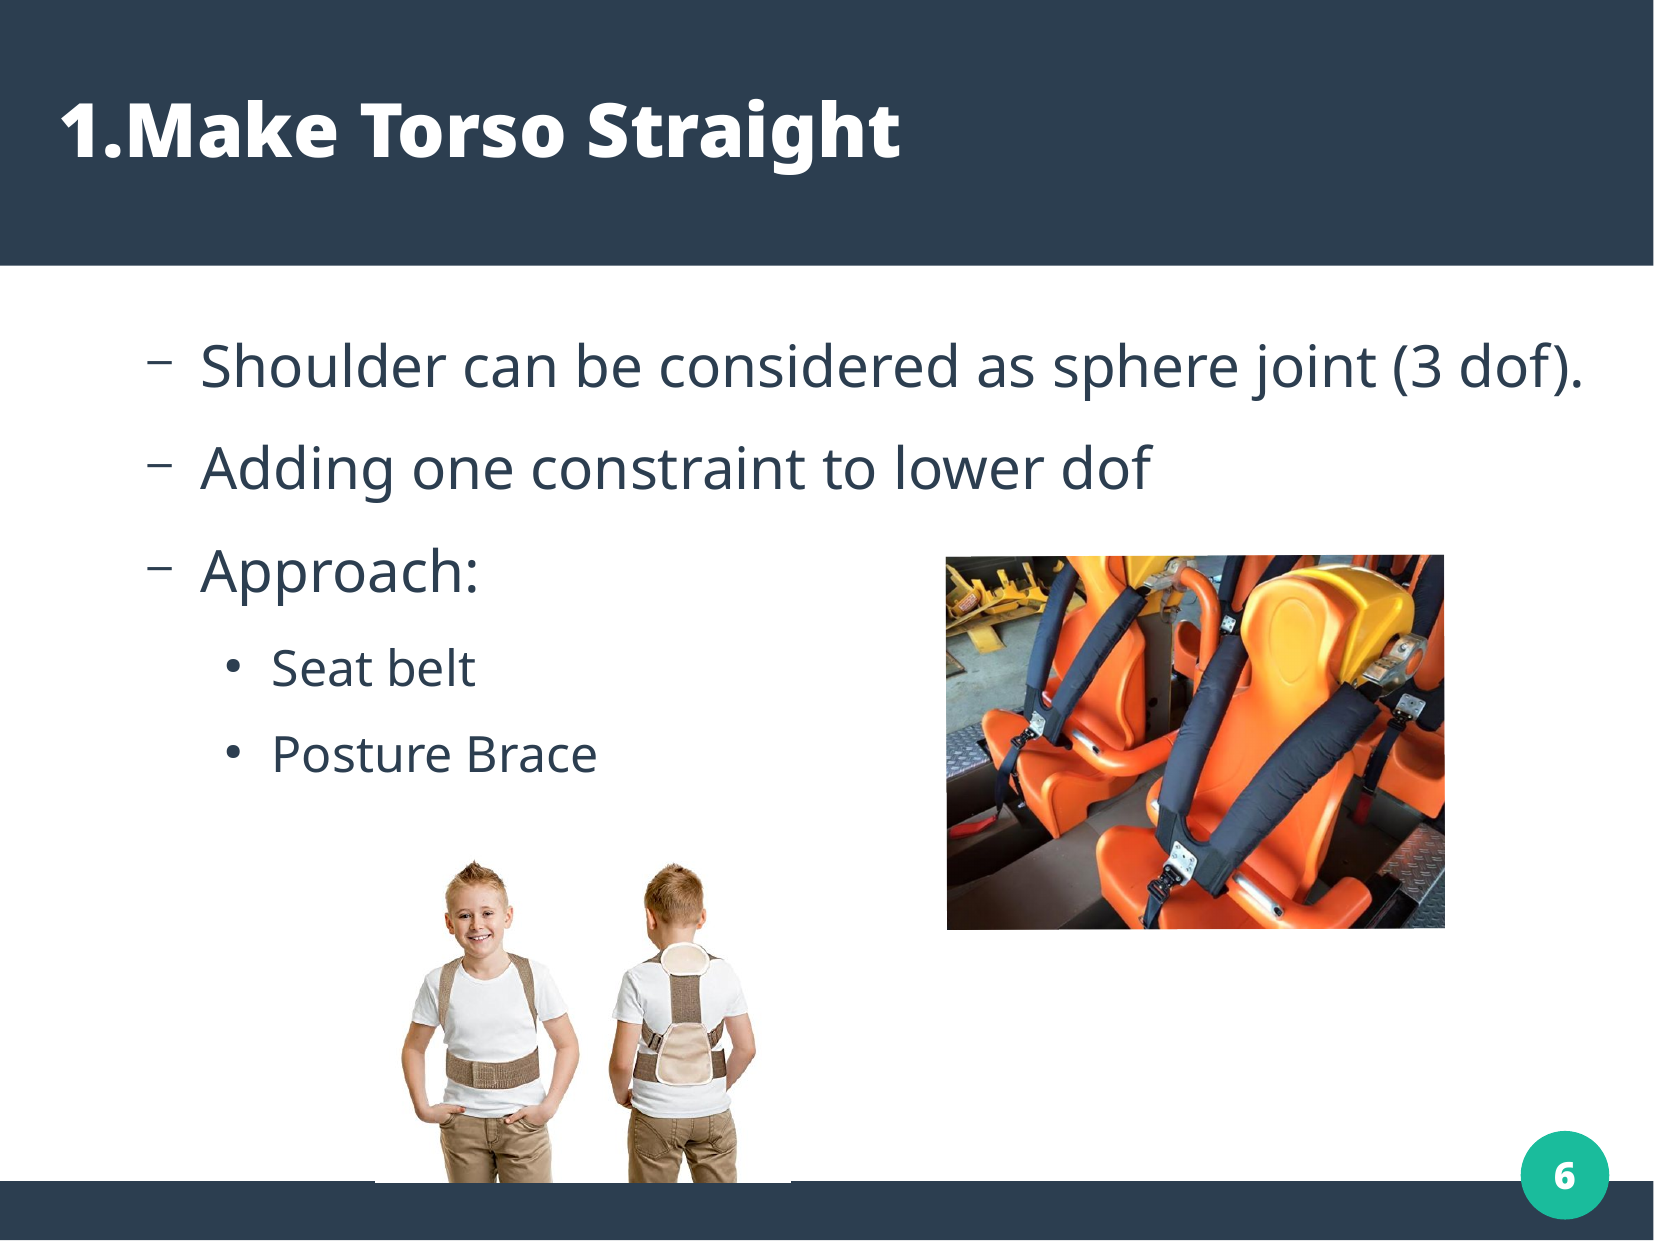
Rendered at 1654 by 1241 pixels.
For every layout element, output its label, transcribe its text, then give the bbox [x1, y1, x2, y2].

picture [375, 794, 791, 1183]
title 1.Make Torso Straight [59, 49, 1595, 207]
list Shoulder can be considered as sphere joint (3 dof). Adding one constraint to lower dof Approach: Seat belt Posture Brace [59, 324, 1595, 1152]
picture [945, 554, 1445, 931]
